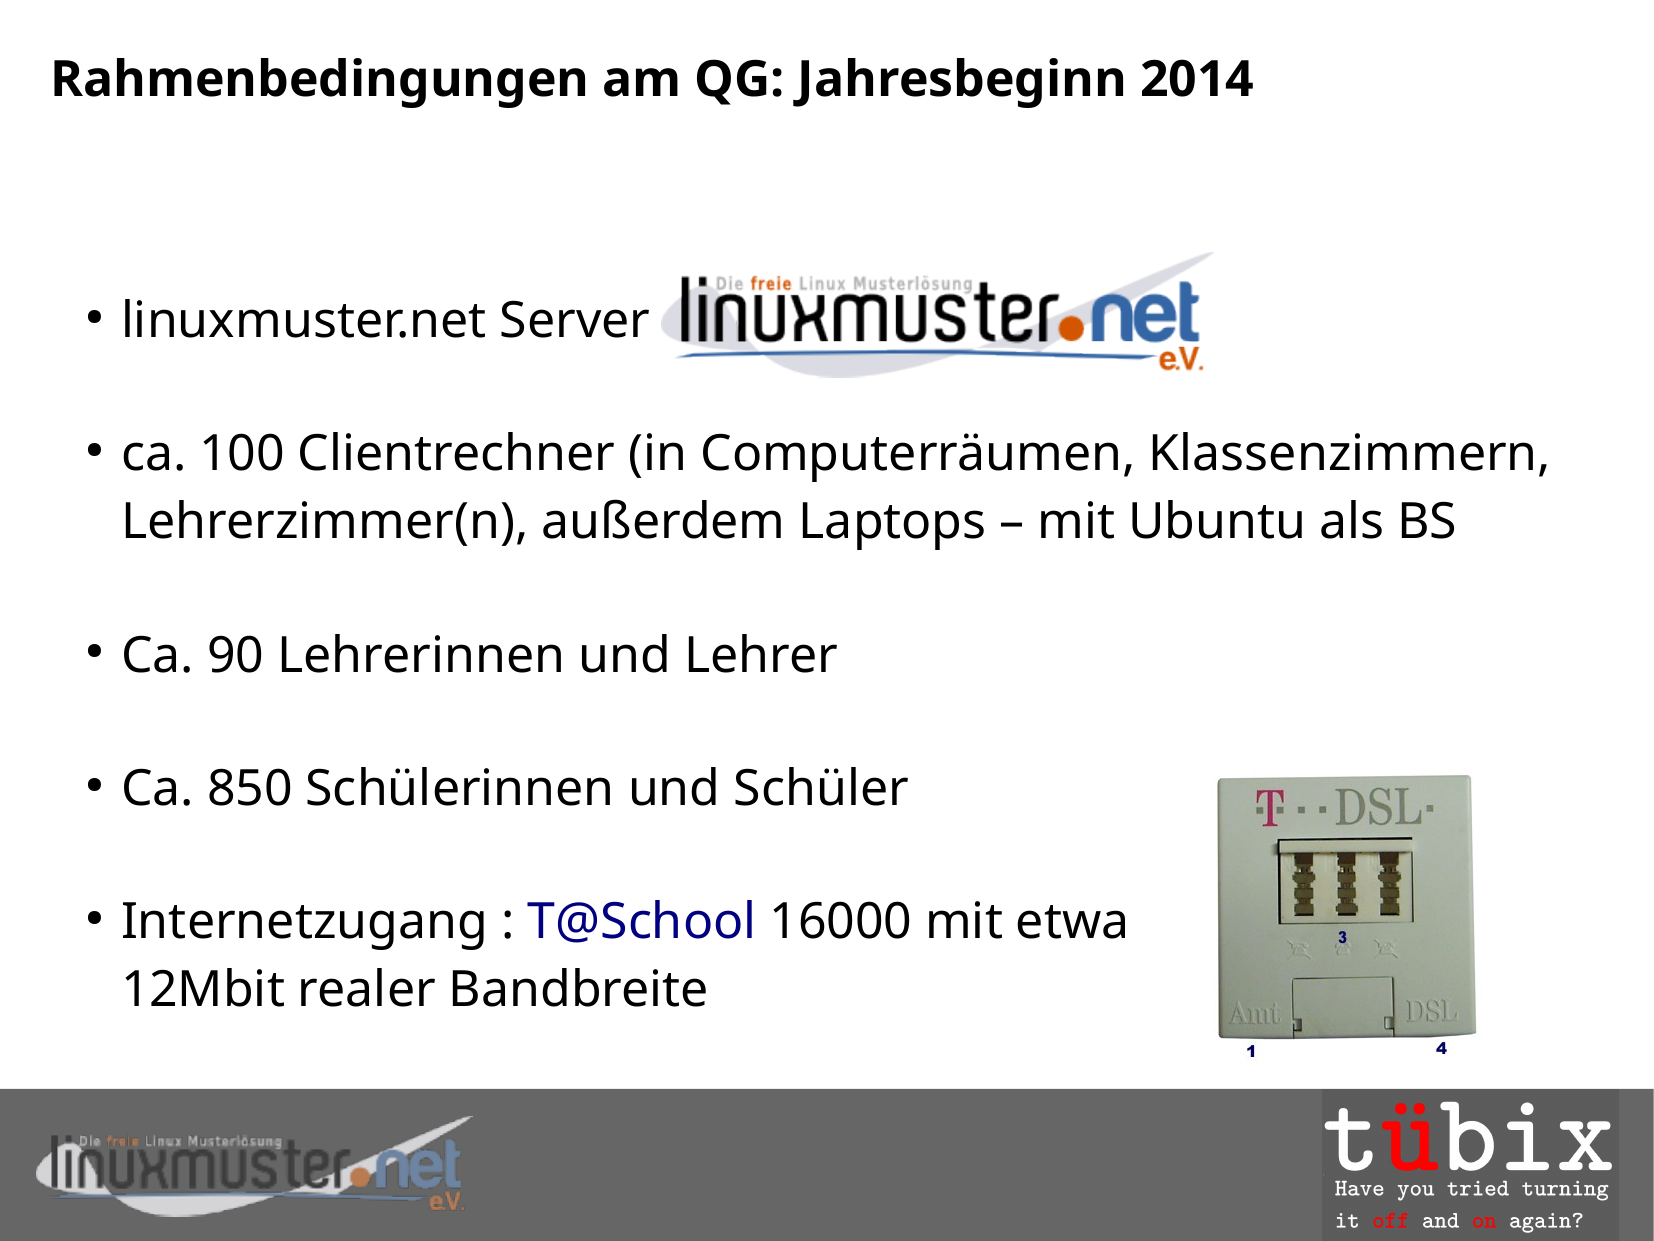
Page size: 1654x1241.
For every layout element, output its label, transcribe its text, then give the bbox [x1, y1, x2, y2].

picture [661, 252, 1214, 378]
picture [1322, 1089, 1619, 1241]
text_box Rahmenbedingungen am QG: Jahresbeginn 2014 [35, 35, 1178, 114]
picture [1125, 767, 1571, 1065]
picture [36, 1116, 473, 1217]
text_box linuxmuster.net Server ca. 100 Clientrechner (in Computerräumen, Klassenzimmern, Lehrerzimmer(n), außerdem Laptops – mit Ubuntu als BS Ca. 90 Lehrerinnen und Lehrer Ca. 850 Schülerinnen und Schüler Internetzugang : T@School 16000 mit etwa 12Mbit realer Bandbreite [70, 276, 1477, 993]
